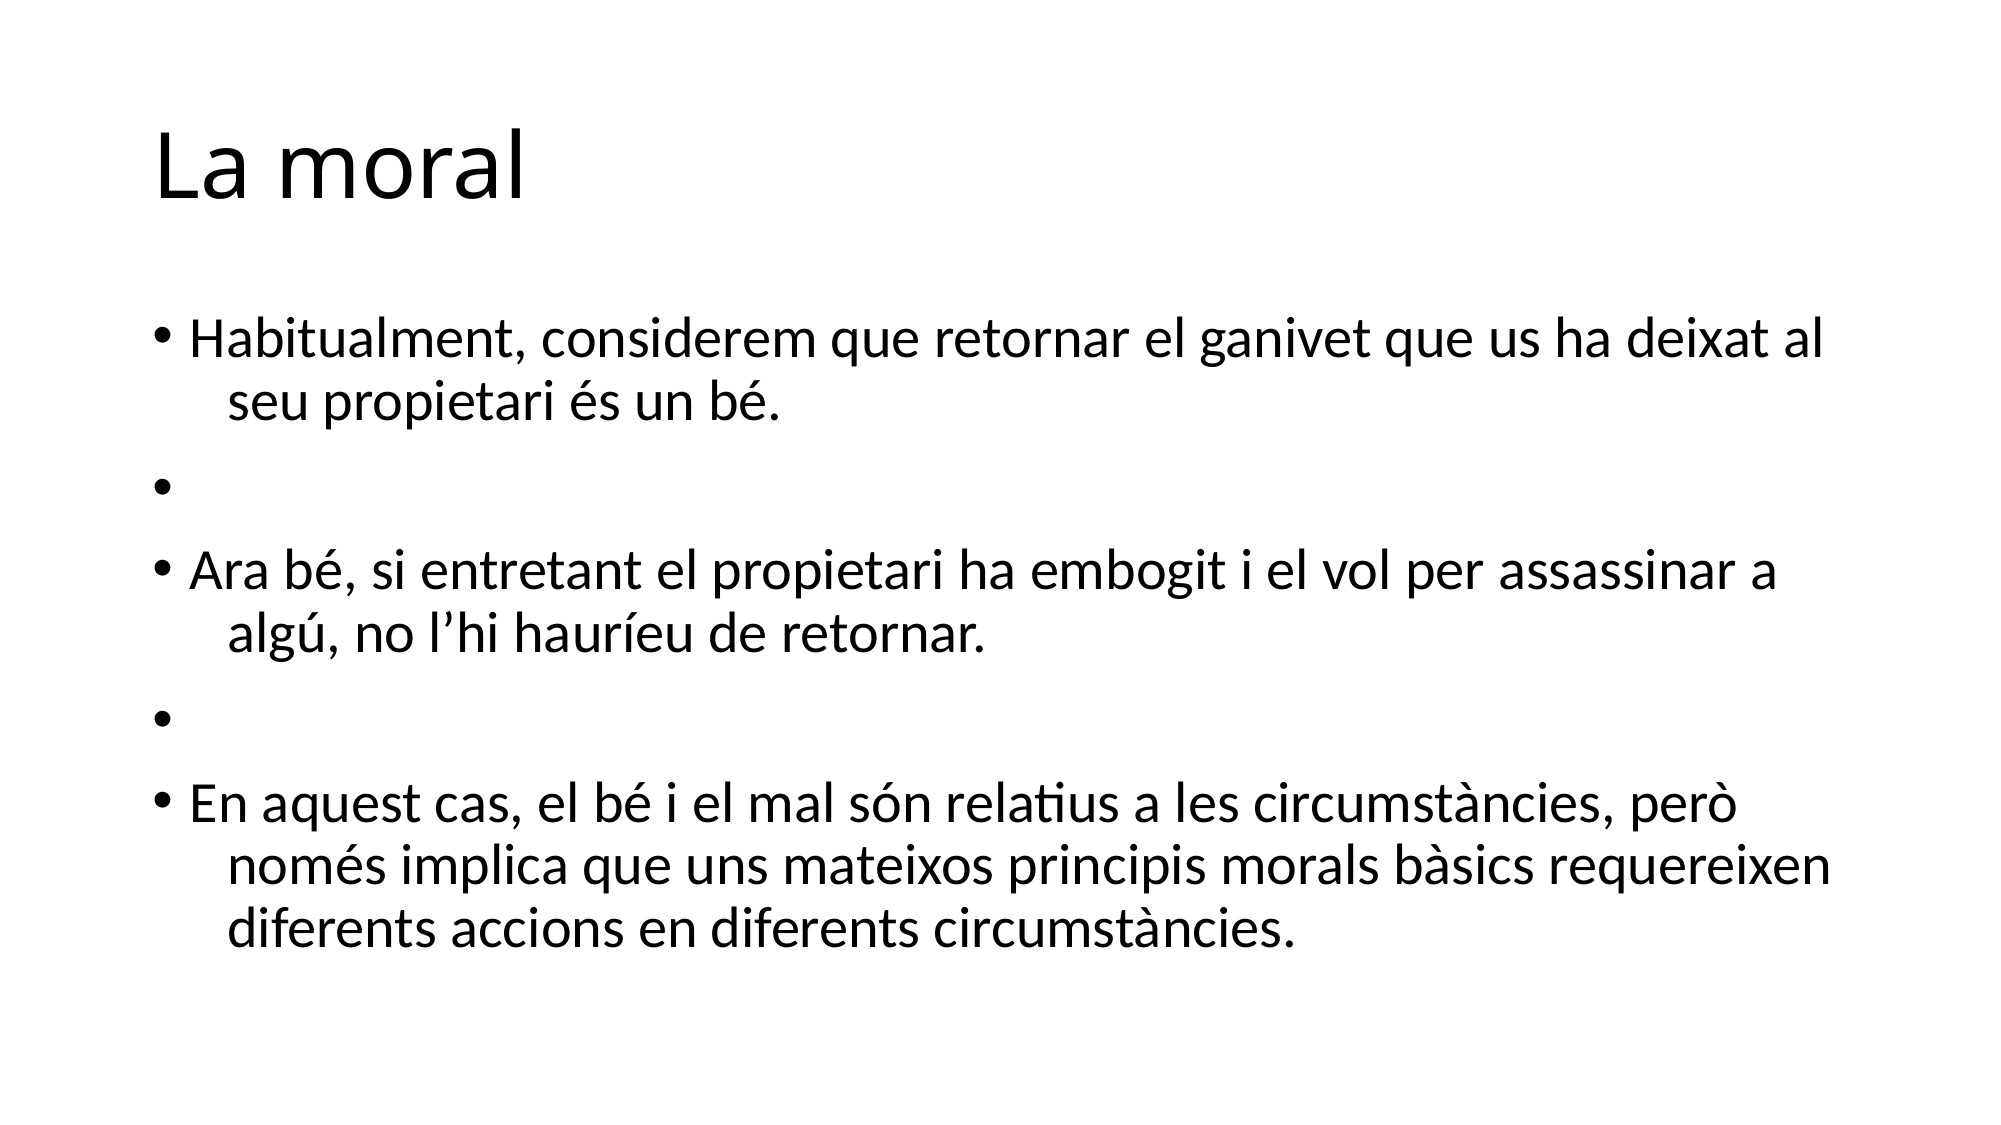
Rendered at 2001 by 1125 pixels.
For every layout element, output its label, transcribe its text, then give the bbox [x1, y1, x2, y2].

list Habitualment, considerem que retornar el ganivet que us ha deixat al seu propietari és un bé. Ara bé, si entretant el propietari ha embogit i el vol per assassinar a algú, no l’hi hauríeu de retornar. En aquest cas, el bé i el mal són relatius a les circumstàncies, però només implica que uns mateixos principis morals bàsics requereixen diferents accions en diferents circumstàncies. [137, 299, 1863, 1014]
title La moral [137, 59, 1863, 278]
